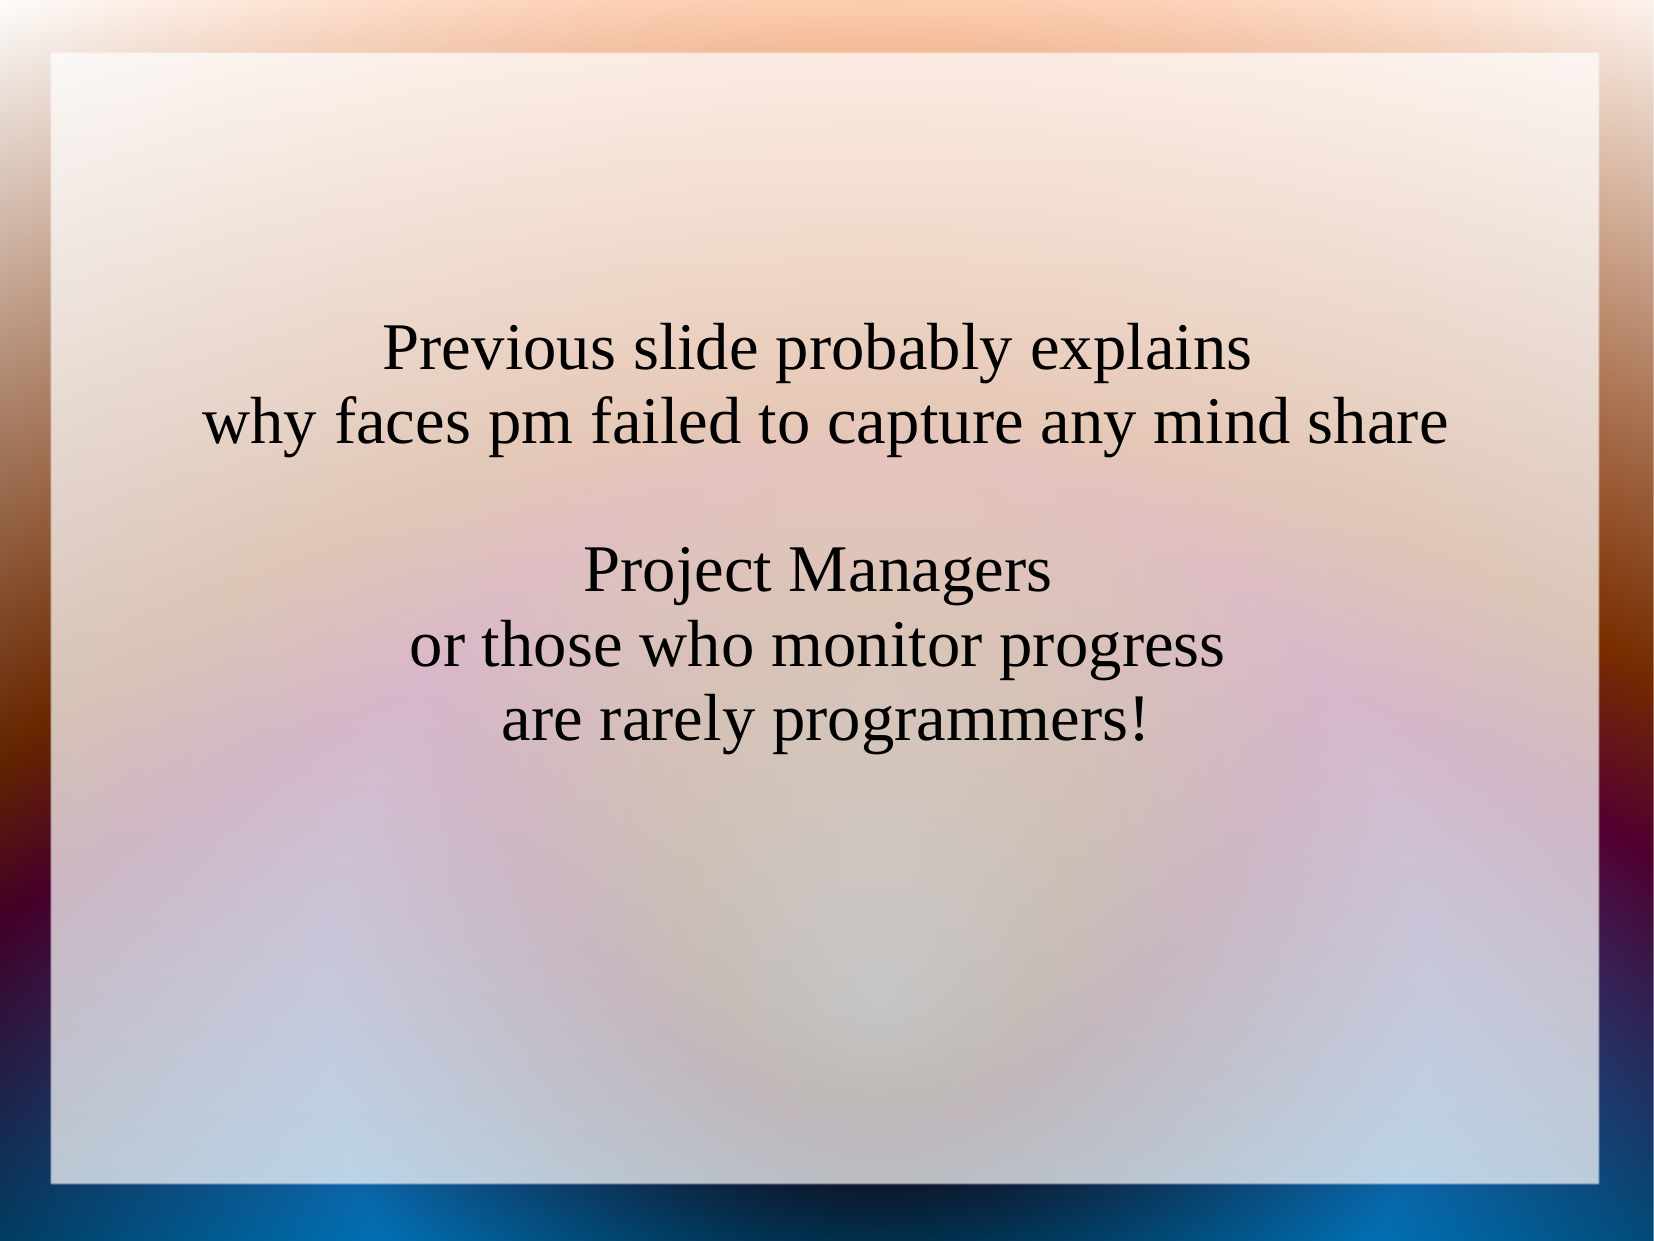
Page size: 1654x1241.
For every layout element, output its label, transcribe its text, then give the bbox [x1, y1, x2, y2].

subtitle Previous slide probably explains why faces pm failed to capture any mind share Project Managers or those who monitor progress are rarely programmers! [82, 55, 1571, 1010]
picture [0, 0, 1654, 1241]
